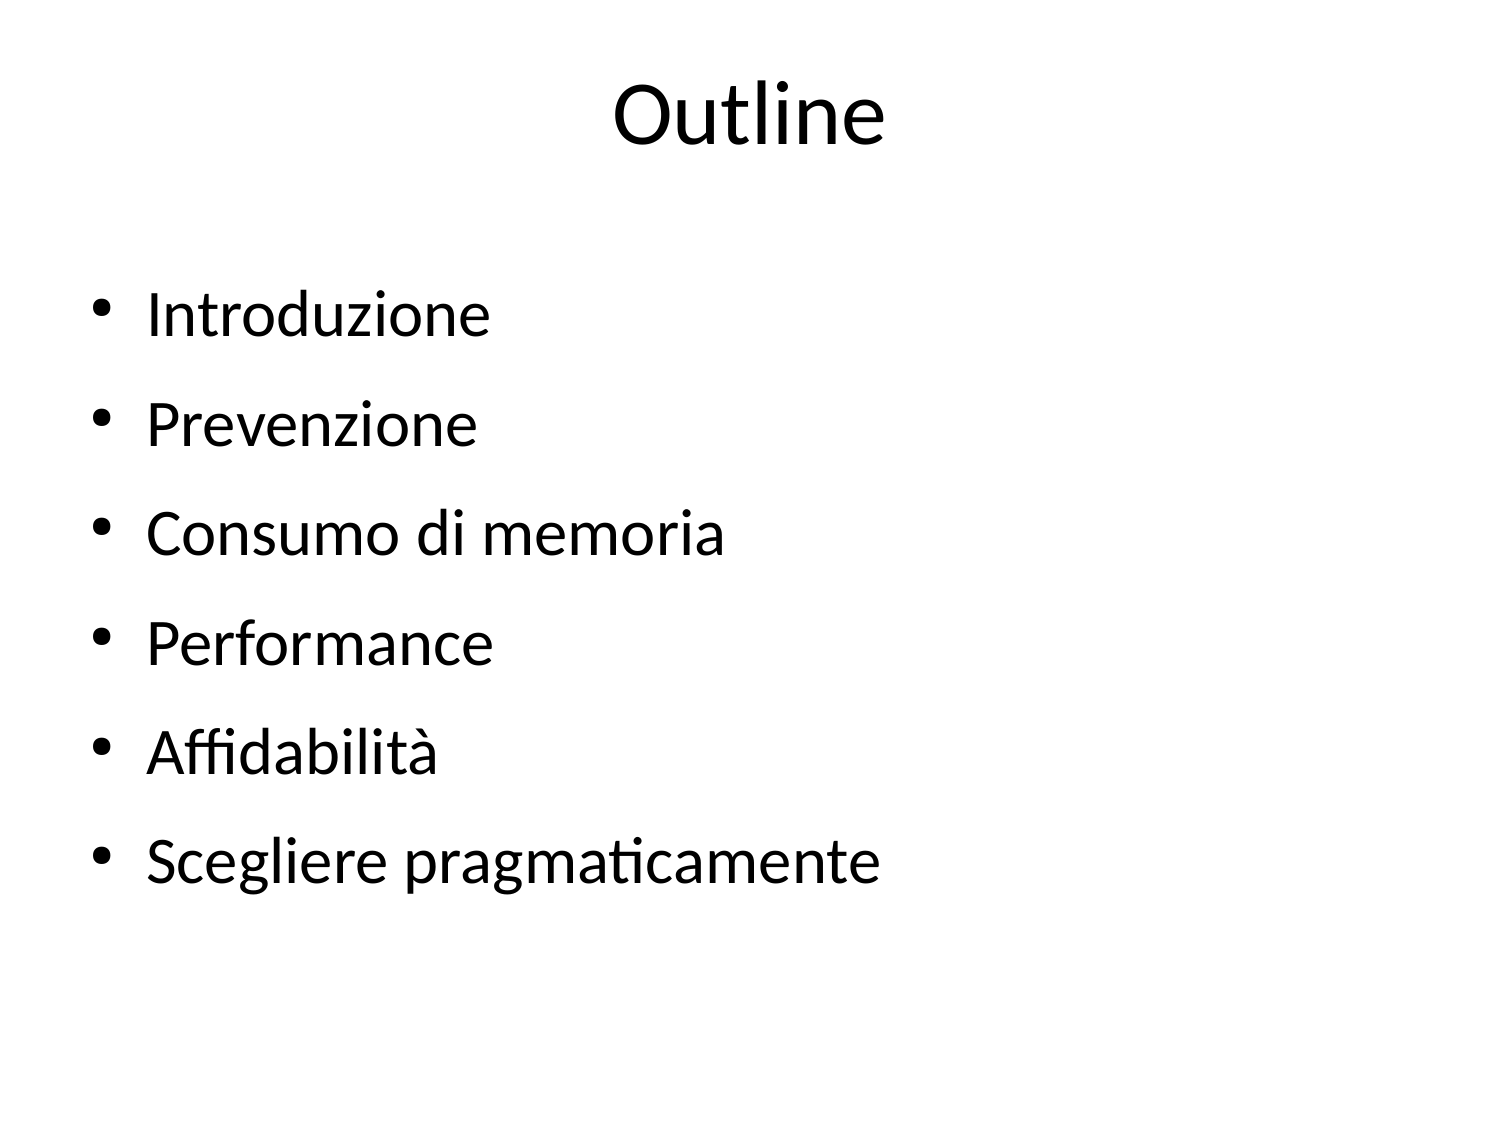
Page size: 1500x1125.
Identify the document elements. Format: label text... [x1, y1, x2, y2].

list Introduzione Prevenzione Consumo di memoria Performance Affidabilità Scegliere pragmaticamente [75, 262, 1425, 1005]
title Outline [75, 45, 1425, 233]
